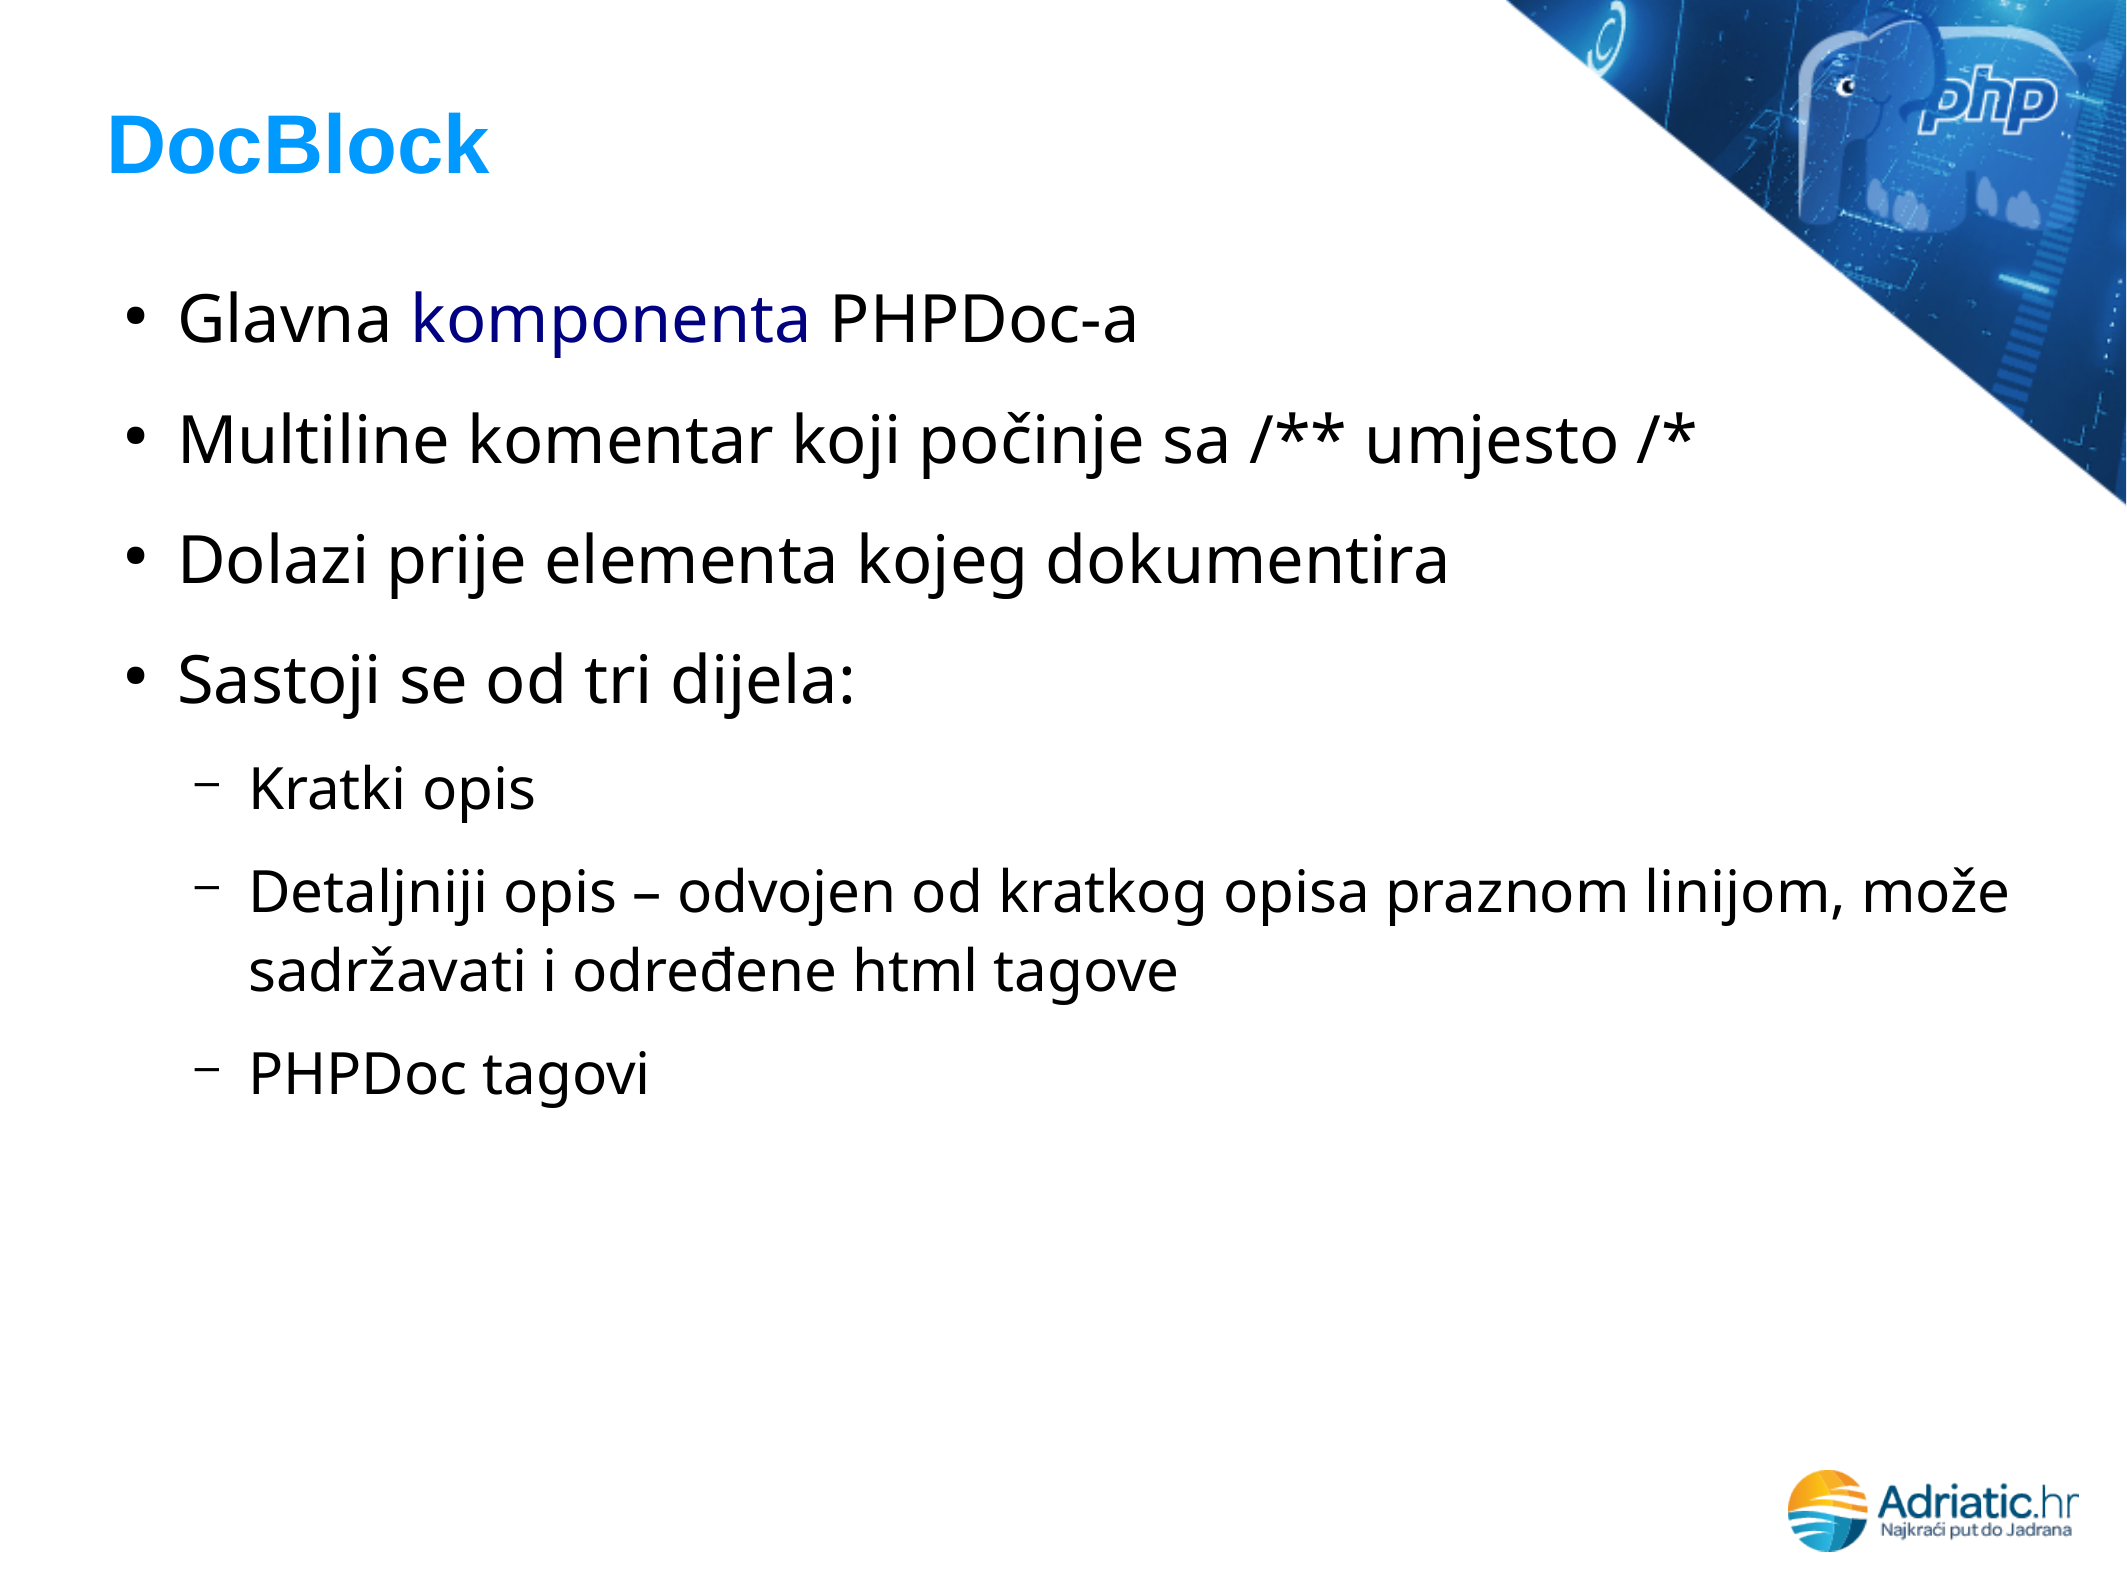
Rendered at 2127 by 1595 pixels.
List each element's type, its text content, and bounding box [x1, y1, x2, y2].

picture [1505, 0, 2127, 625]
list Glavna komponenta PHPDoc-a Multiline komentar koji počinje sa /** umjesto /* Dolazi prije elementa kojeg dokumentira Sastoji se od tri dijela: Kratki opis Detaljniji opis – odvojen od kratkog opisa praznom linijom, može sadržavati i određene html tagove PHPDoc tagovi [106, 271, 2020, 1453]
title DocBlock [106, 70, 1630, 219]
picture [1788, 1470, 2079, 1552]
